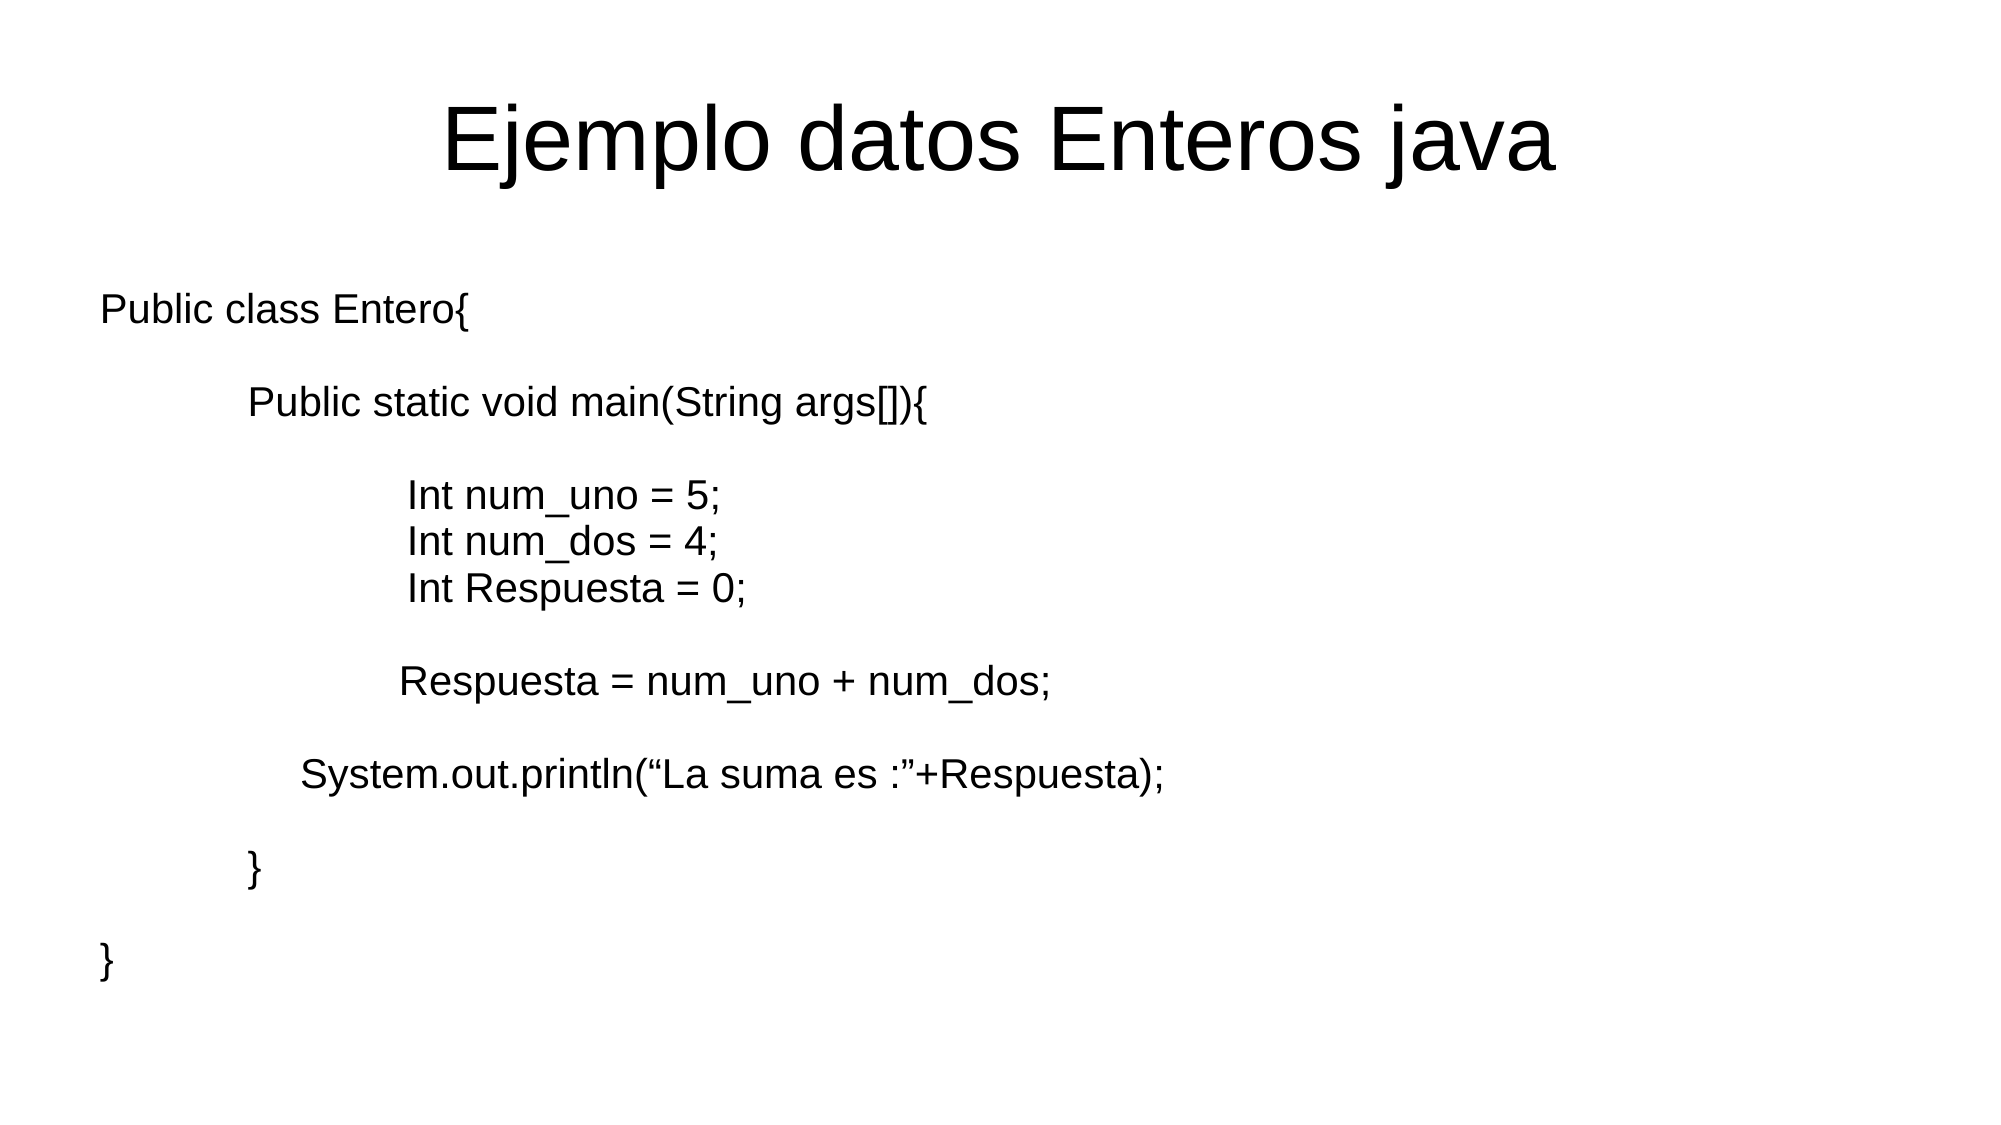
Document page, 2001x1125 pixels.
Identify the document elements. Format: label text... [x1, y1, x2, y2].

title Ejemplo datos Enteros java [99, 44, 1900, 233]
subtitle Public class Entero{ Public static void main(String args[]){ Int num_uno = 5; Int num_dos = 4; Int Respuesta = 0; Respuesta = num_uno + num_dos; System.out.println(“La suma es :”+Respuesta); } } [99, 262, 1900, 1006]
